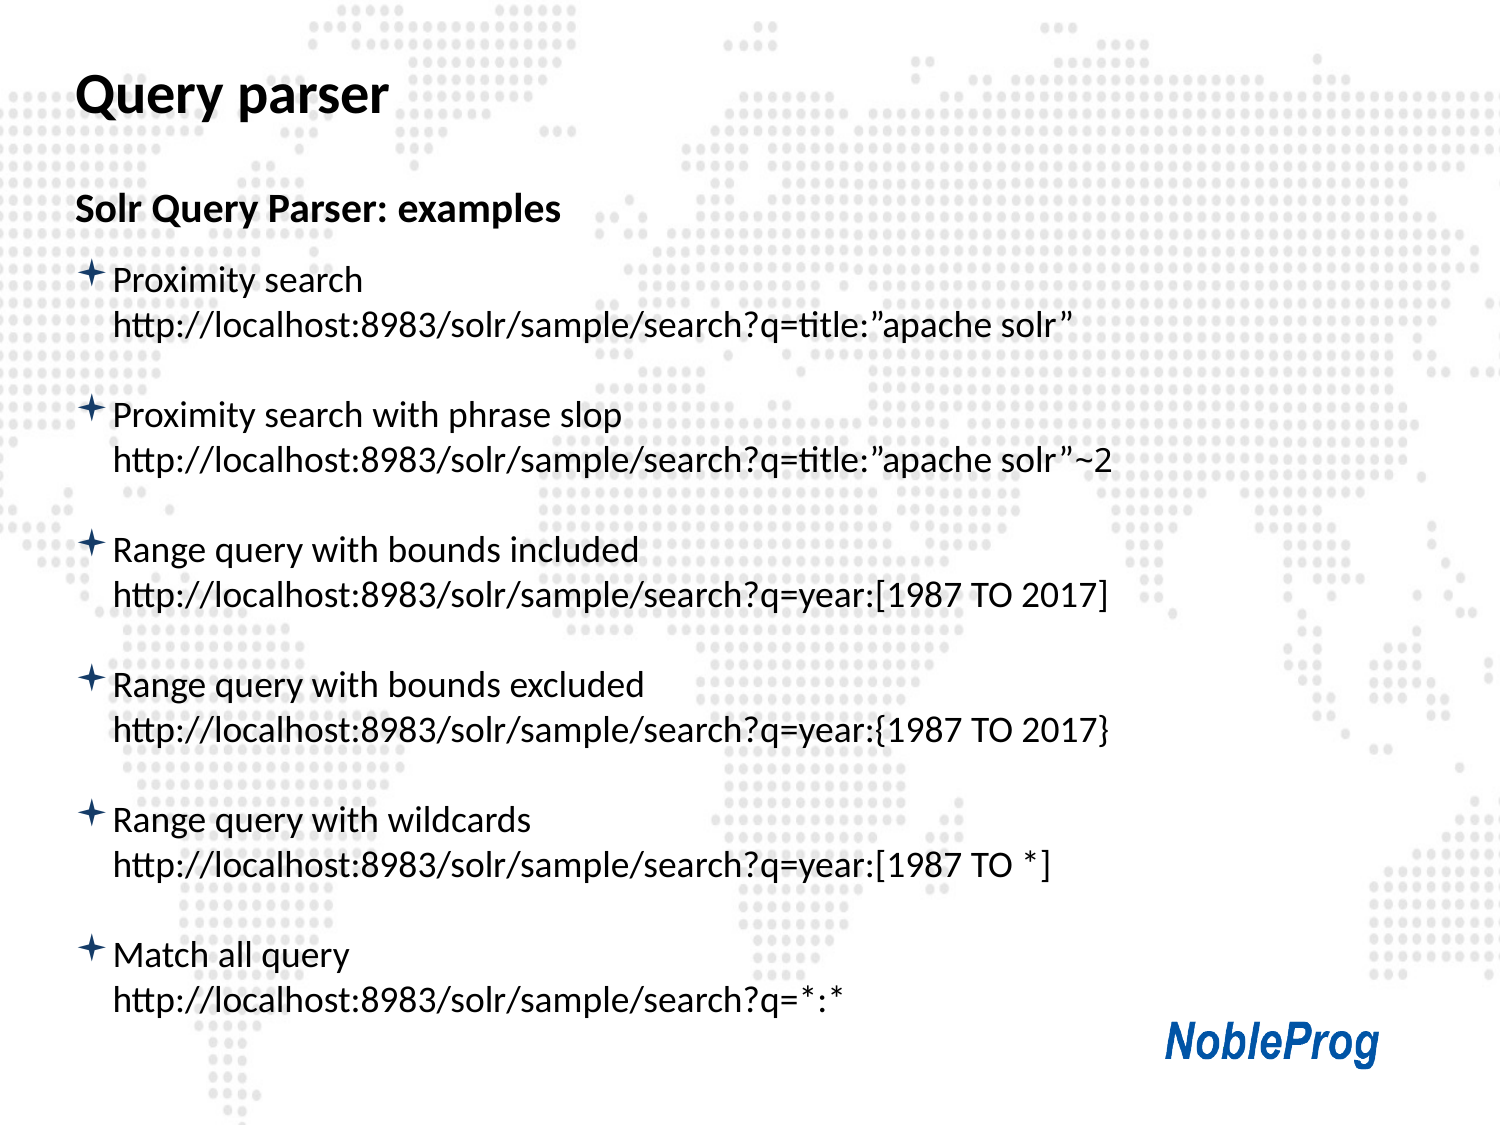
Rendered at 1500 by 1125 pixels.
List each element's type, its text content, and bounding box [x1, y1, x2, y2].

text_box Query parser [75, 55, 1425, 180]
text_box Solr Query Parser: examples [75, 180, 1425, 255]
text_box Proximity search http://localhost:8983/solr/sample/search?q=title:”apache solr” Proximity search with phrase slop http://localhost:8983/solr/sample/search?q=title:”apache solr”~2 Range query with bounds included http://localhost:8983/solr/sample/search?q=year:[1987 TO 2017] Range query with bounds excluded http://localhost:8983/solr/sample/search?q=year:{1987 TO 2017} Range query with wildcards http://localhost:8983/solr/sample/search?q=year:[1987 TO *] Match all query http://localhost:8983/solr/sample/search?q=*:* [75, 255, 1425, 906]
picture [0, 0, 1500, 1125]
